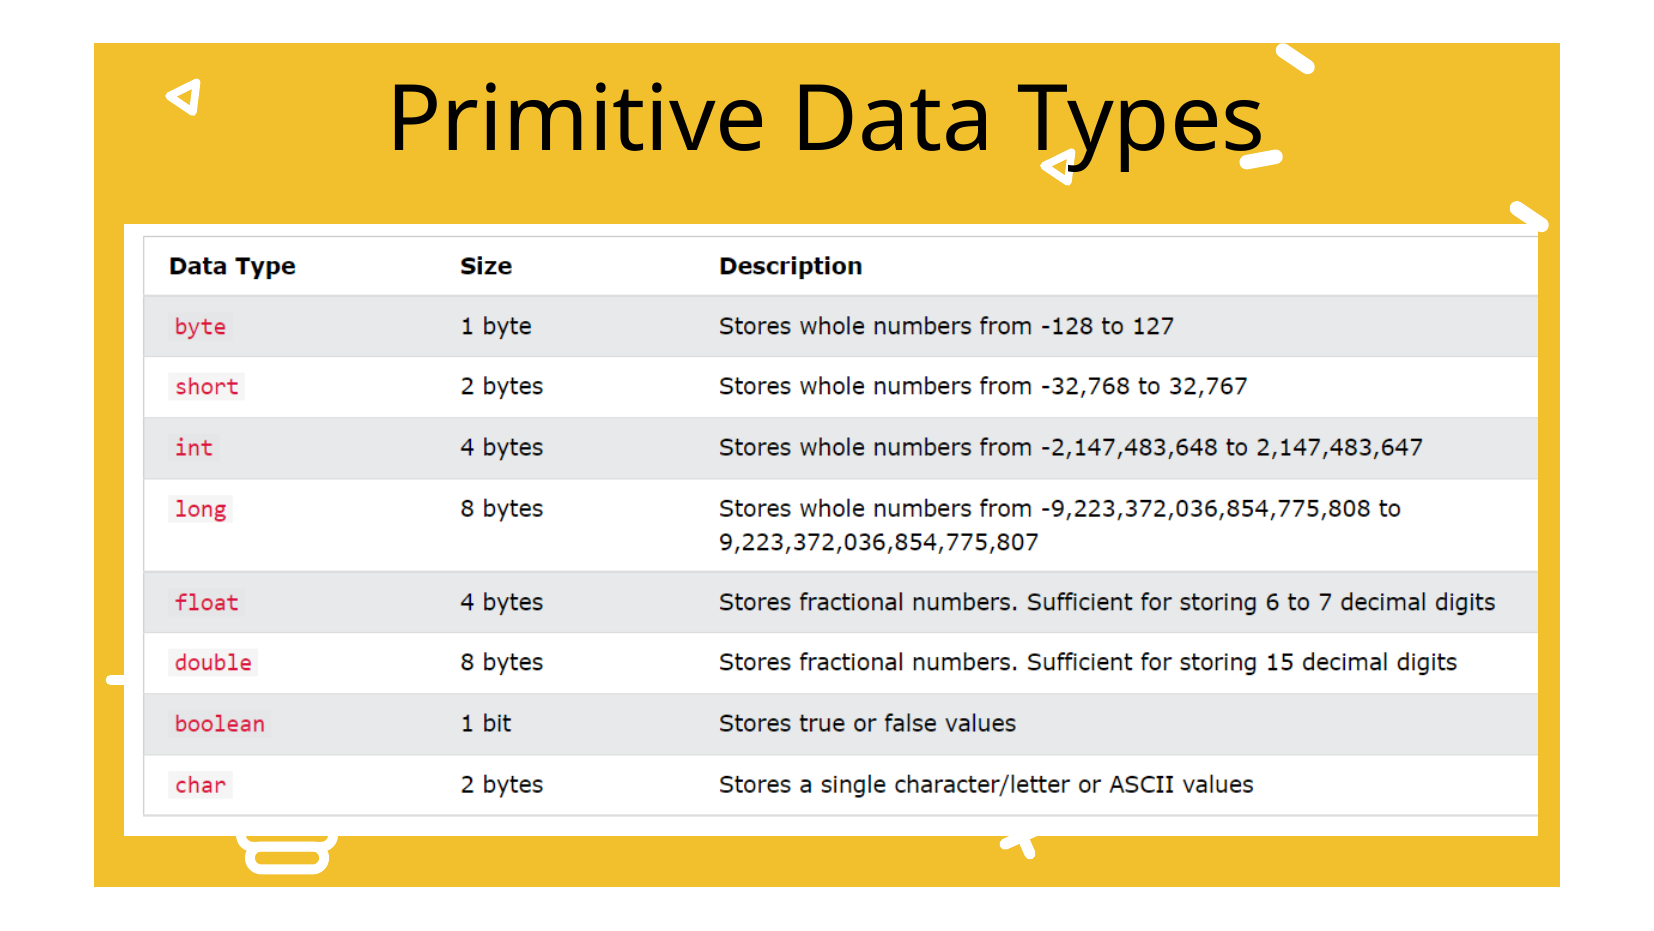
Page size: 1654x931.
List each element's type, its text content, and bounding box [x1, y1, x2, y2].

title Primitive Data Types [82, 37, 1571, 193]
picture [124, 224, 1538, 836]
